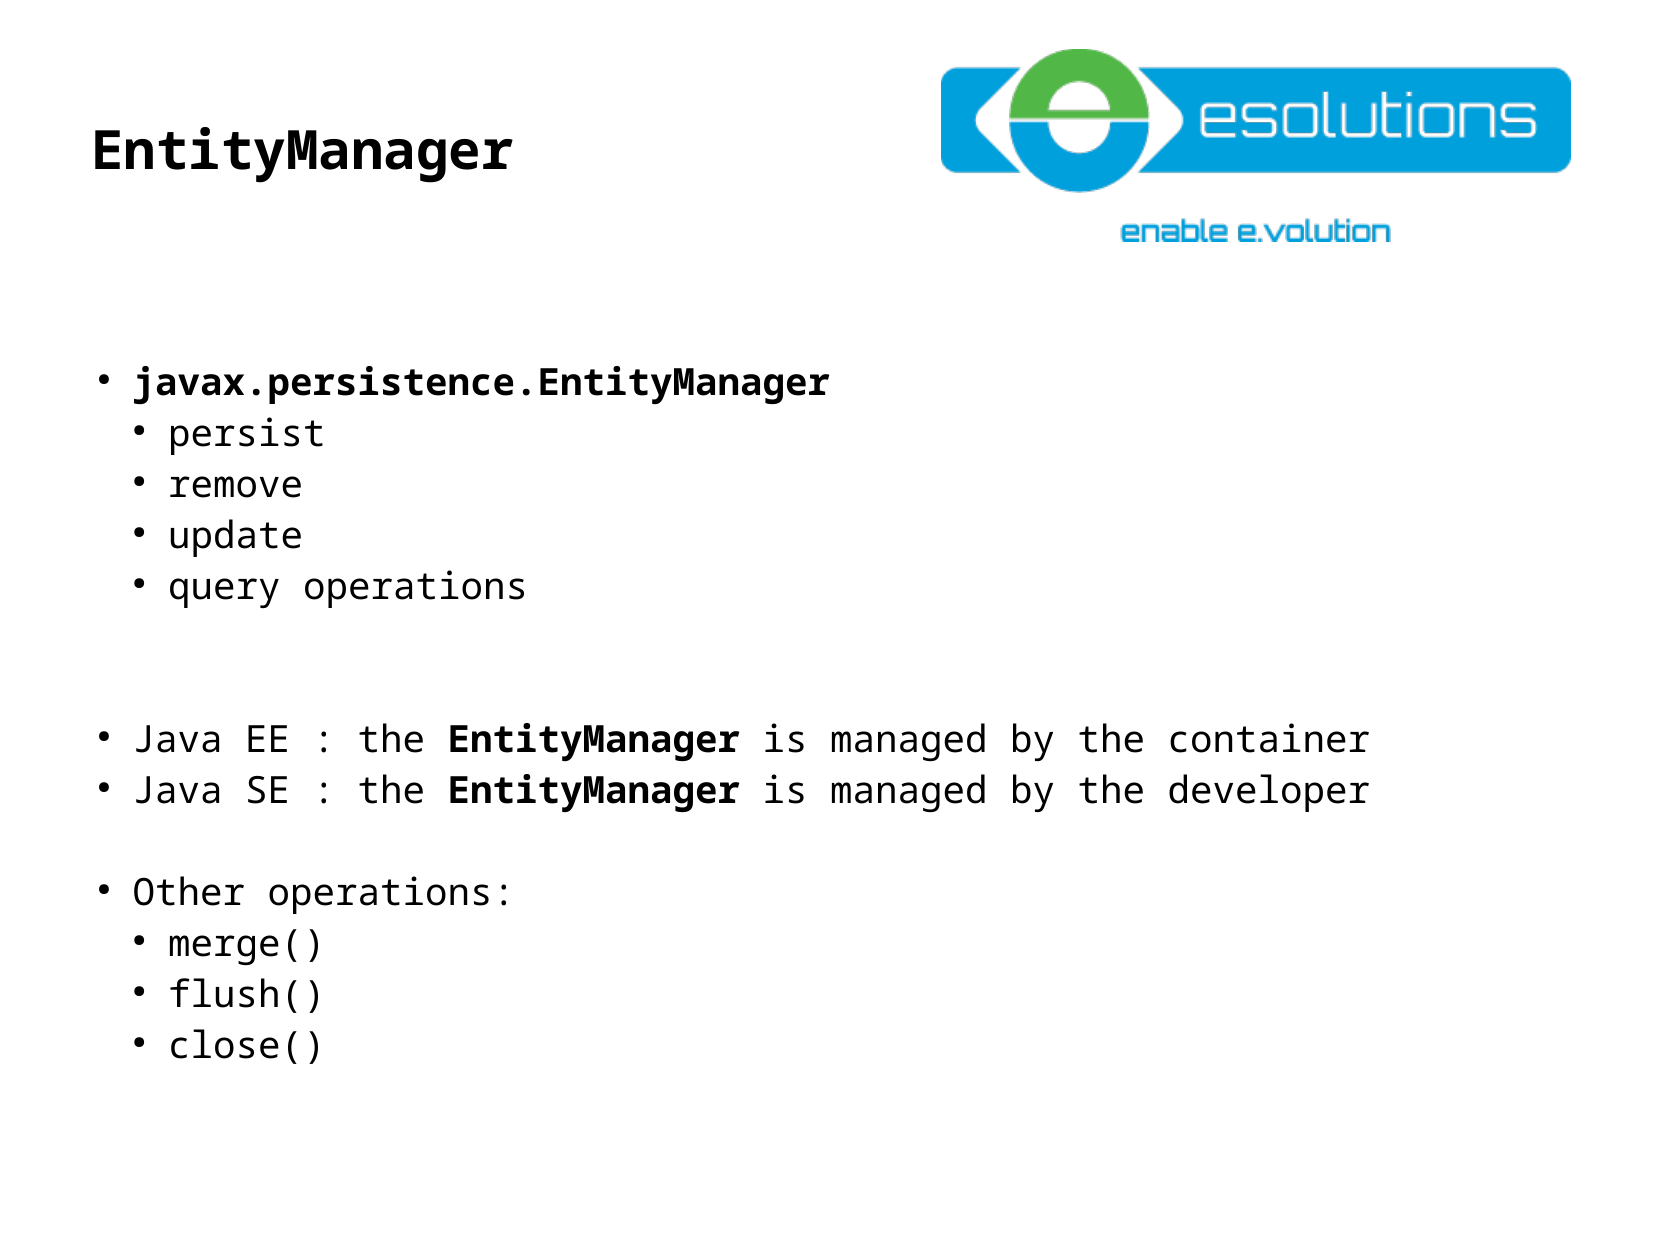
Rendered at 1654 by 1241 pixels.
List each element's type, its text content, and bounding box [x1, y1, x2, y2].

picture [1146, 228, 1155, 242]
title EntityManager [91, 56, 915, 240]
picture [1201, 103, 1236, 137]
picture [1460, 103, 1495, 137]
picture [1185, 228, 1195, 238]
picture [1242, 103, 1277, 137]
picture [1213, 228, 1224, 232]
picture [1376, 228, 1386, 242]
picture [1341, 103, 1377, 137]
picture [1419, 103, 1454, 137]
picture [1126, 228, 1136, 232]
picture [1501, 103, 1537, 137]
text_box javax.persistence.EntityManager persist remove update query operations Java EE : the EntityManager is managed by the container Java SE : the EntityManager is managed by the developer Other operations: merge() flush() close() [97, 259, 1586, 1216]
picture [1406, 103, 1412, 137]
picture [1283, 103, 1318, 137]
picture [1242, 228, 1252, 232]
picture [1323, 92, 1335, 137]
picture [1356, 228, 1367, 238]
picture [941, 49, 1571, 242]
picture [1382, 92, 1401, 137]
